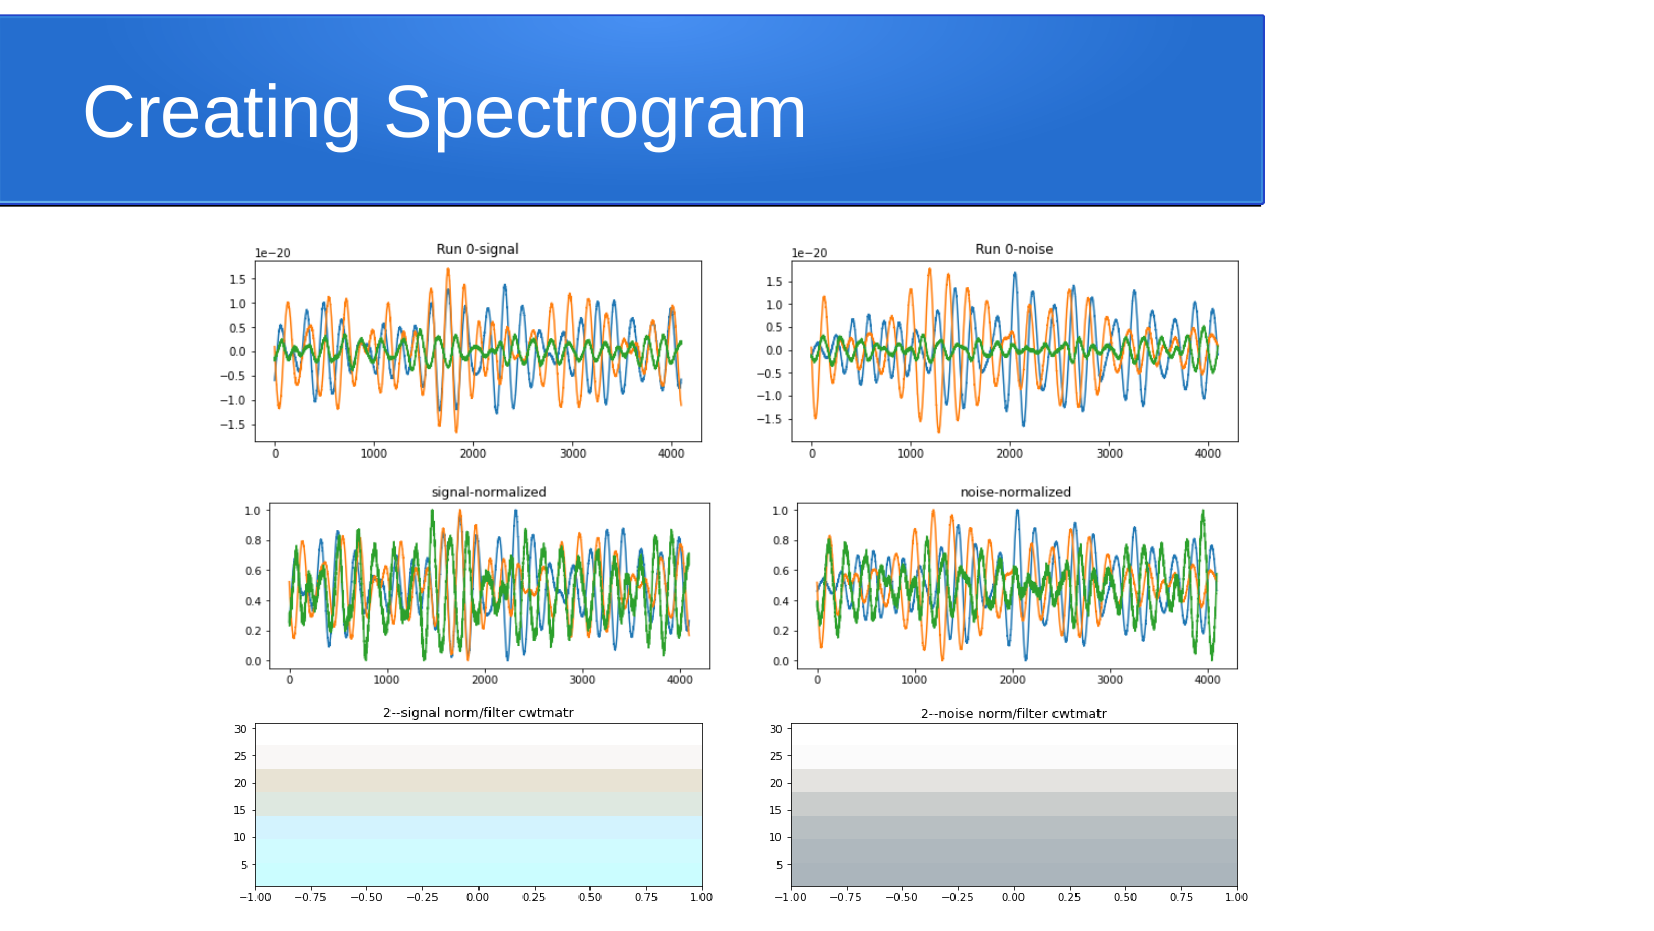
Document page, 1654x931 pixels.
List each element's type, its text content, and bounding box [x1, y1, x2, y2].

title Creating Spectrogram [82, 35, 1235, 189]
picture [214, 224, 1276, 915]
